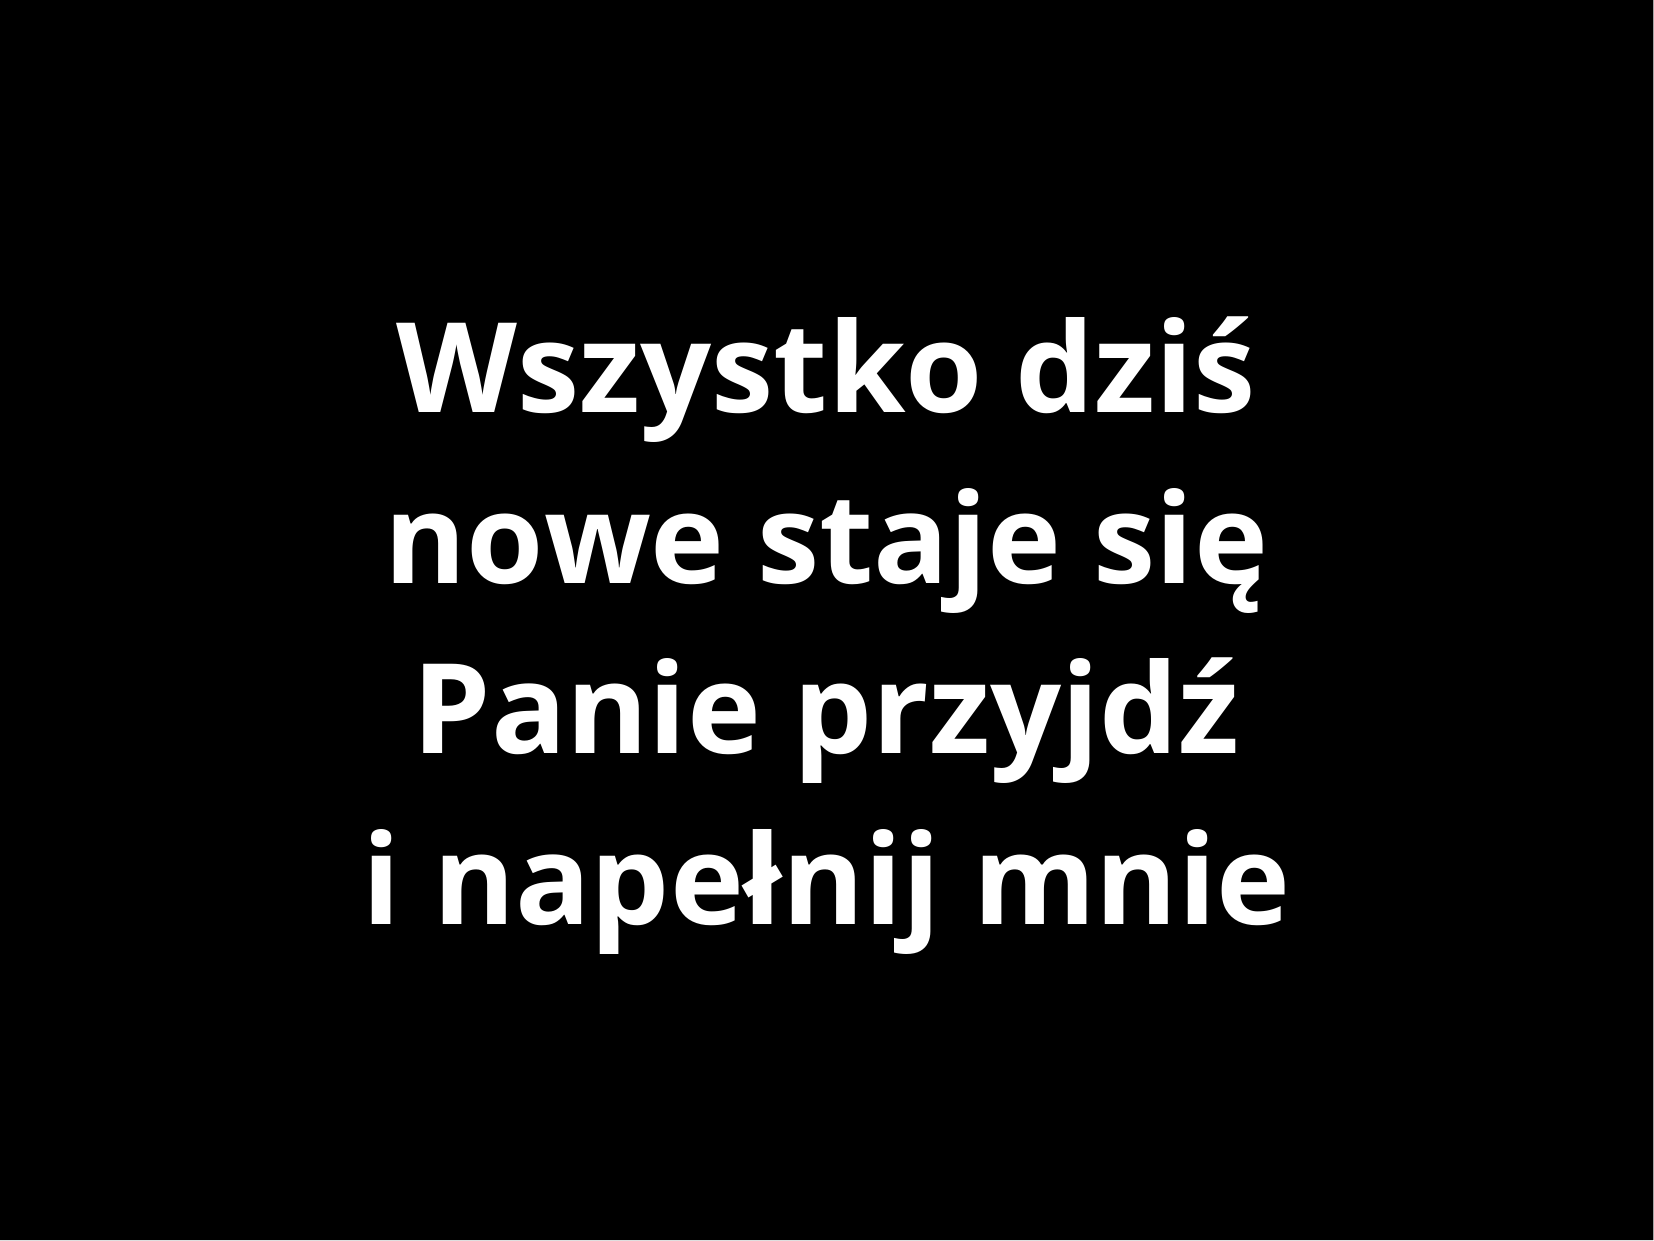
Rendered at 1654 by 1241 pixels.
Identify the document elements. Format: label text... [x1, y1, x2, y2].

title Wszystko dziś nowe staje się Panie przyjdź i napełnij mnie [0, 0, 1654, 1241]
